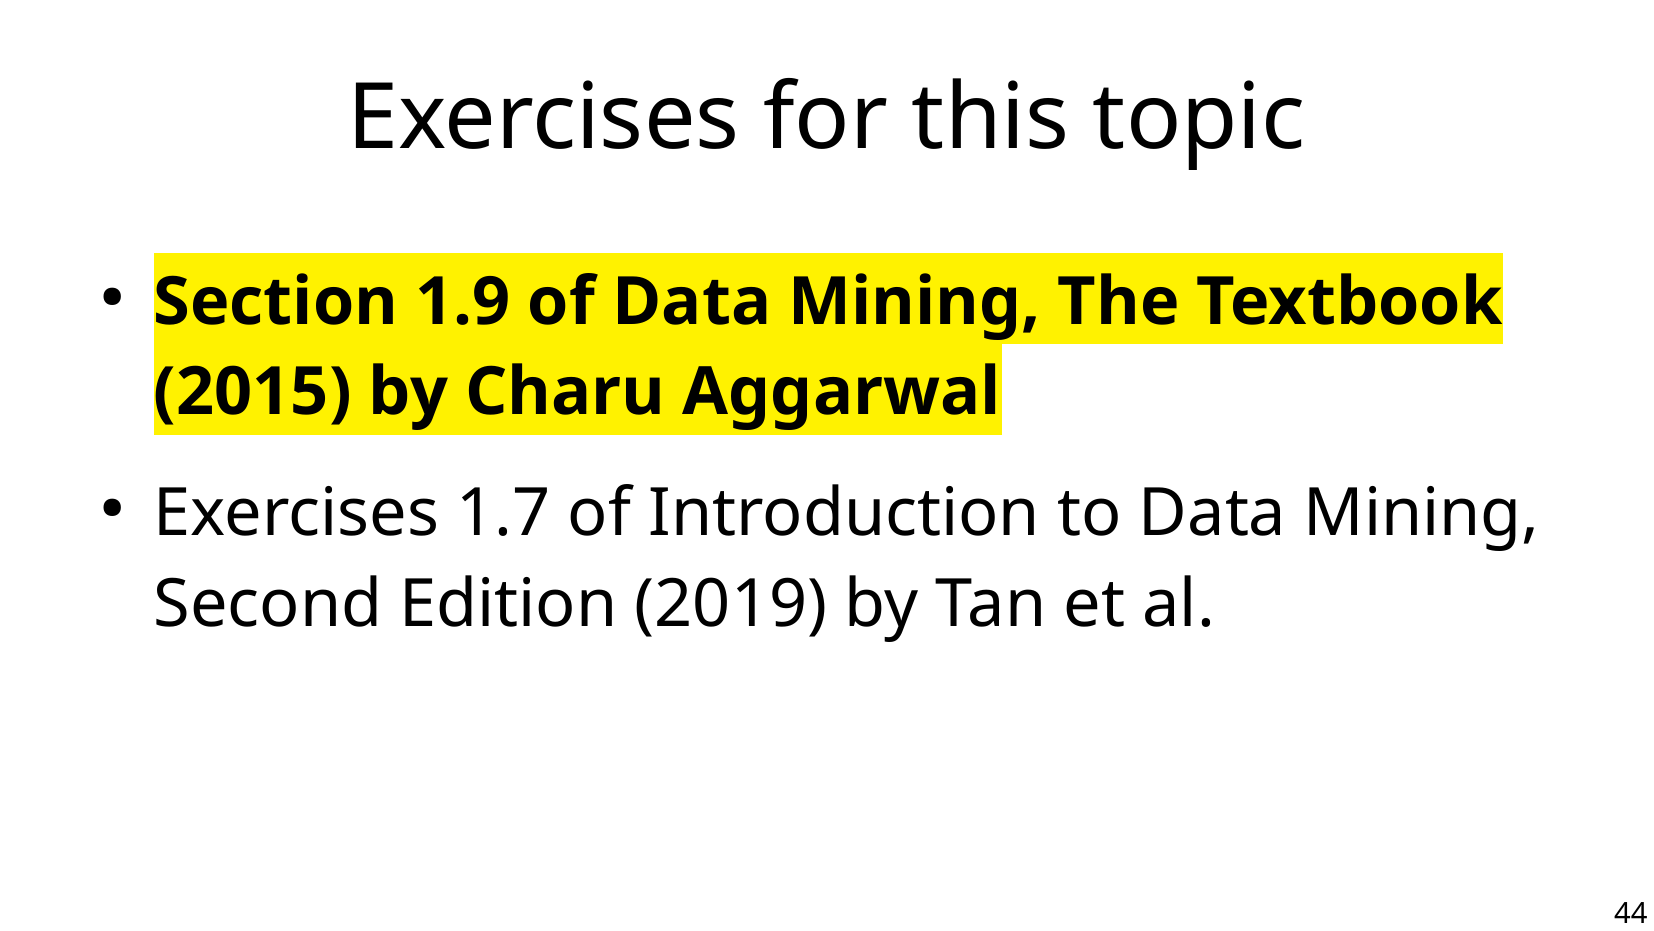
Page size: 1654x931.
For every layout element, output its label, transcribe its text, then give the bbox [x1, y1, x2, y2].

list Section 1.9 of Data Mining, The Textbook (2015) by Charu Aggarwal Exercises 1.7 of Introduction to Data Mining, Second Edition (2019) by Tan et al. [82, 253, 1571, 793]
title Exercises for this topic [82, 1, 1571, 226]
